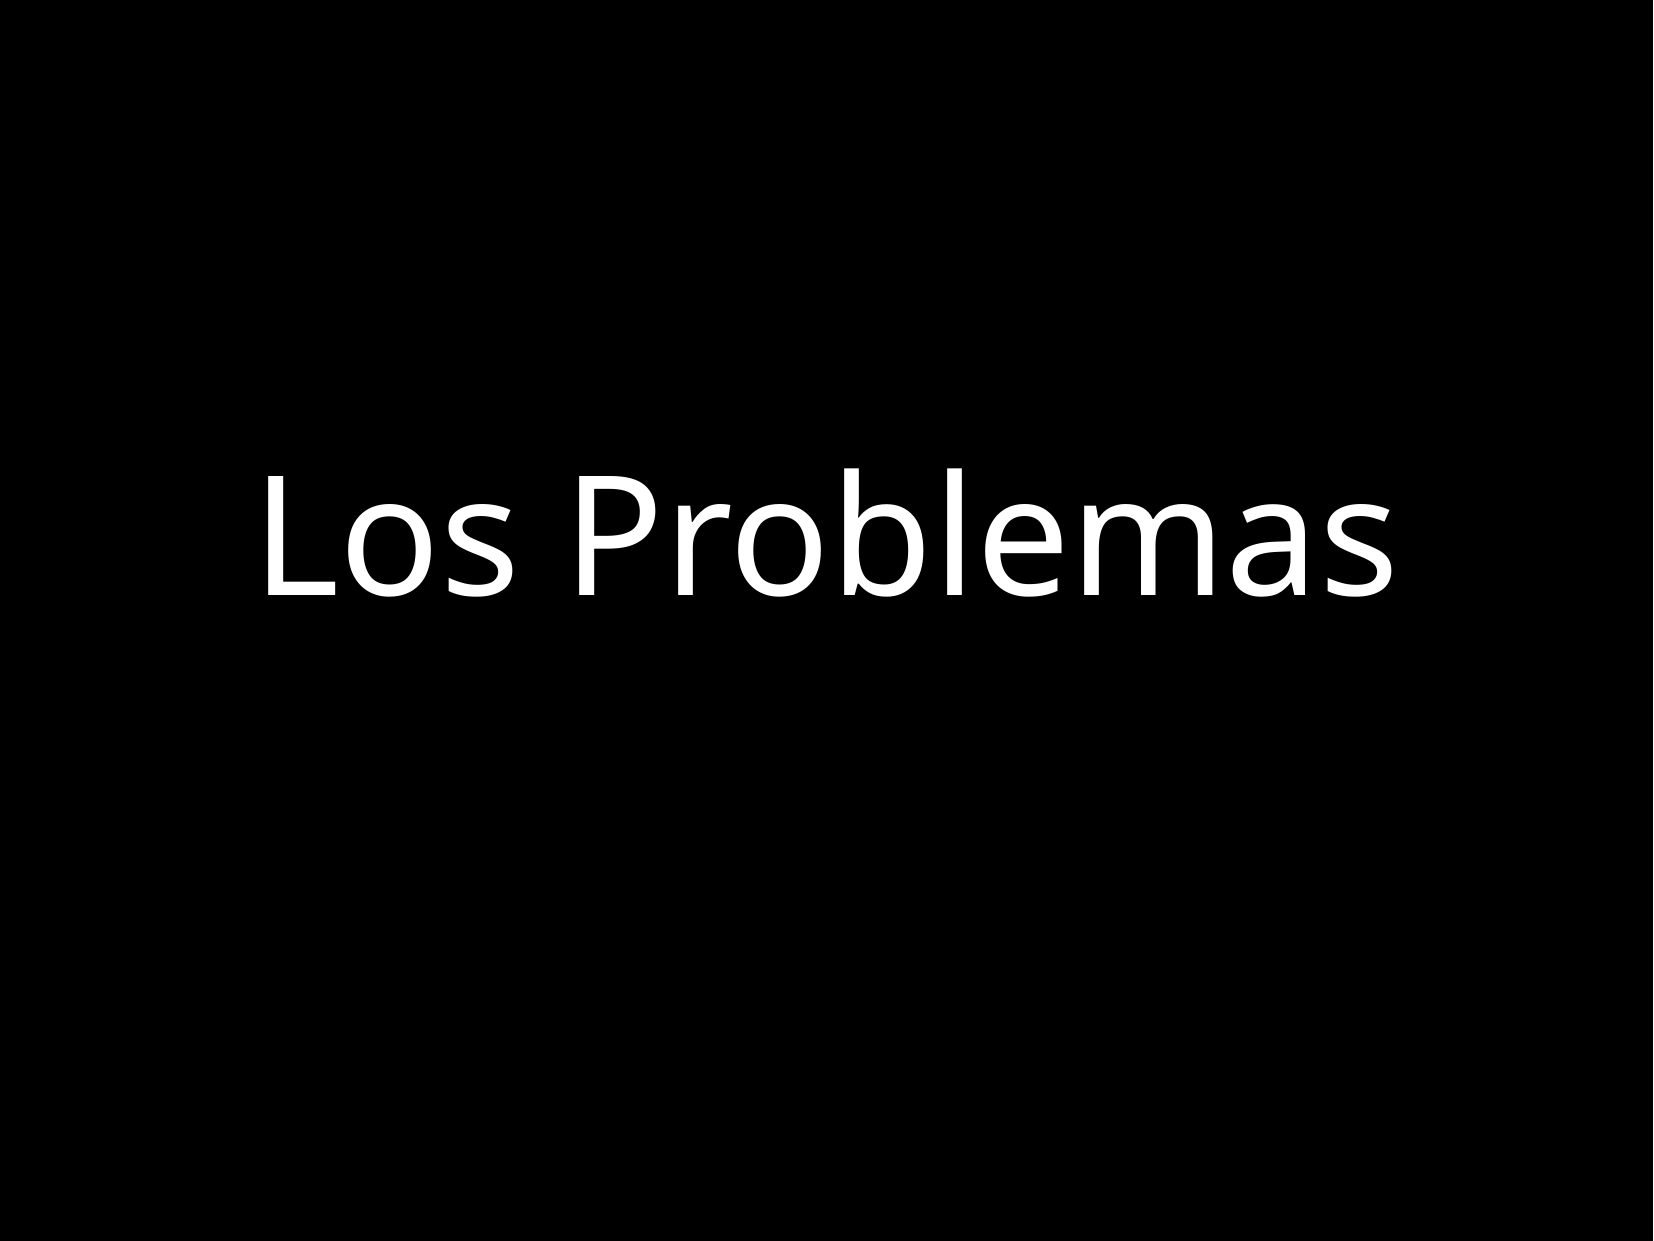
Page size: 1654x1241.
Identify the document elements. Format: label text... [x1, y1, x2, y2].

title Los Problemas [82, 423, 1571, 639]
